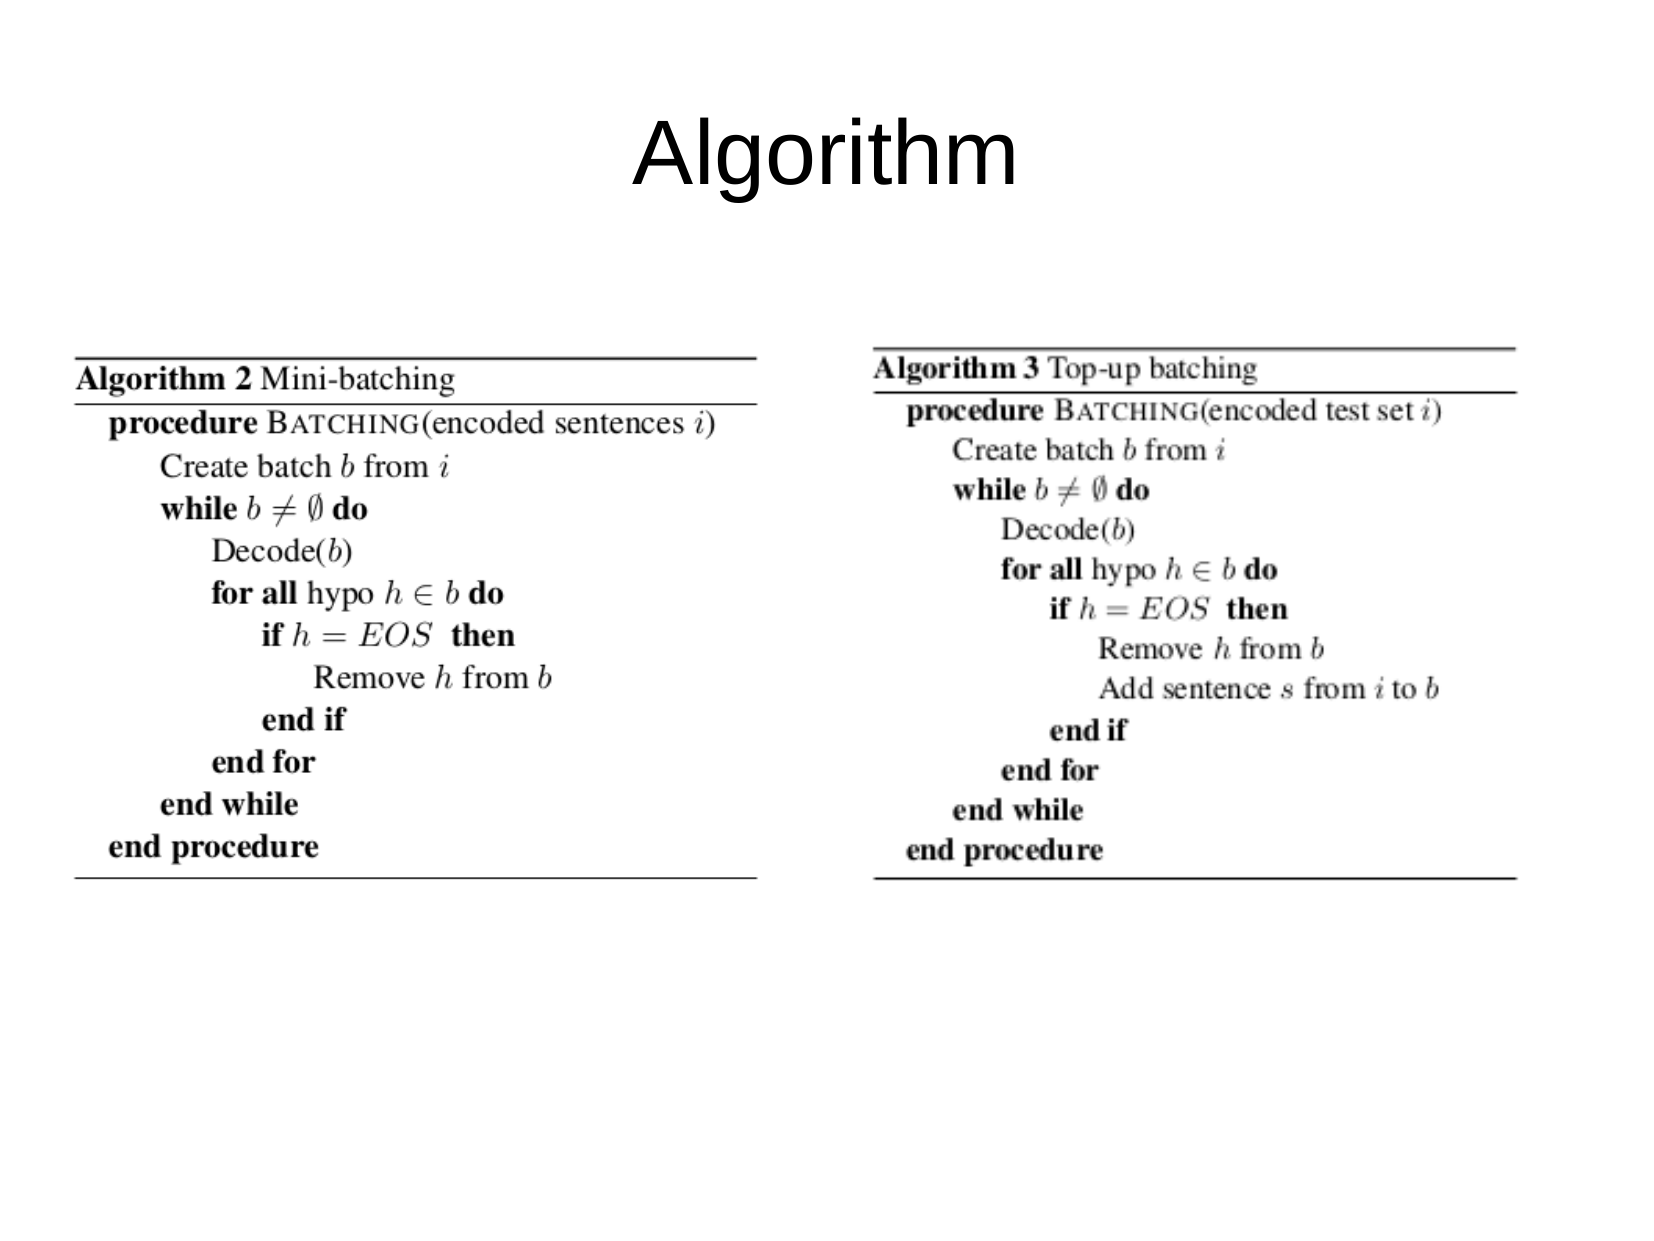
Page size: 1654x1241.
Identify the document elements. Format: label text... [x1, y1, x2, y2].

title Algorithm [82, 49, 1571, 257]
picture [845, 328, 1536, 898]
picture [57, 349, 780, 898]
